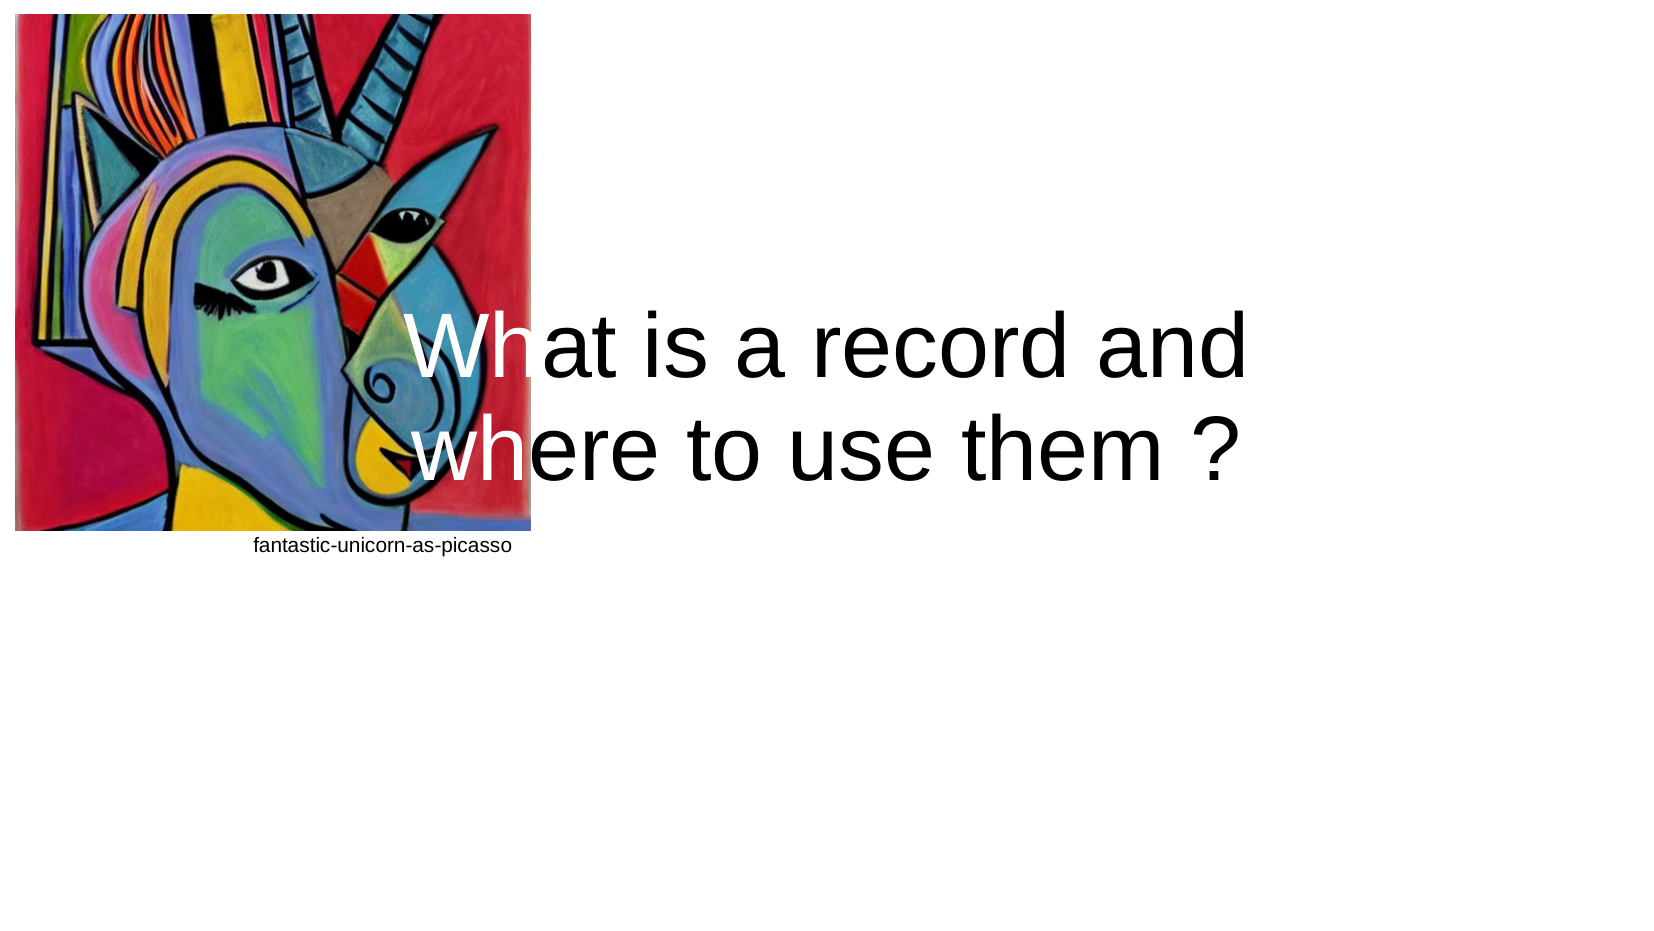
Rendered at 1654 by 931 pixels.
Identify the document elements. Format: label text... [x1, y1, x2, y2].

picture [15, 14, 531, 531]
text_box fantastic-unicorn-as-picasso [238, 526, 528, 565]
subtitle What is a record and where to use them ? [82, 37, 1571, 757]
